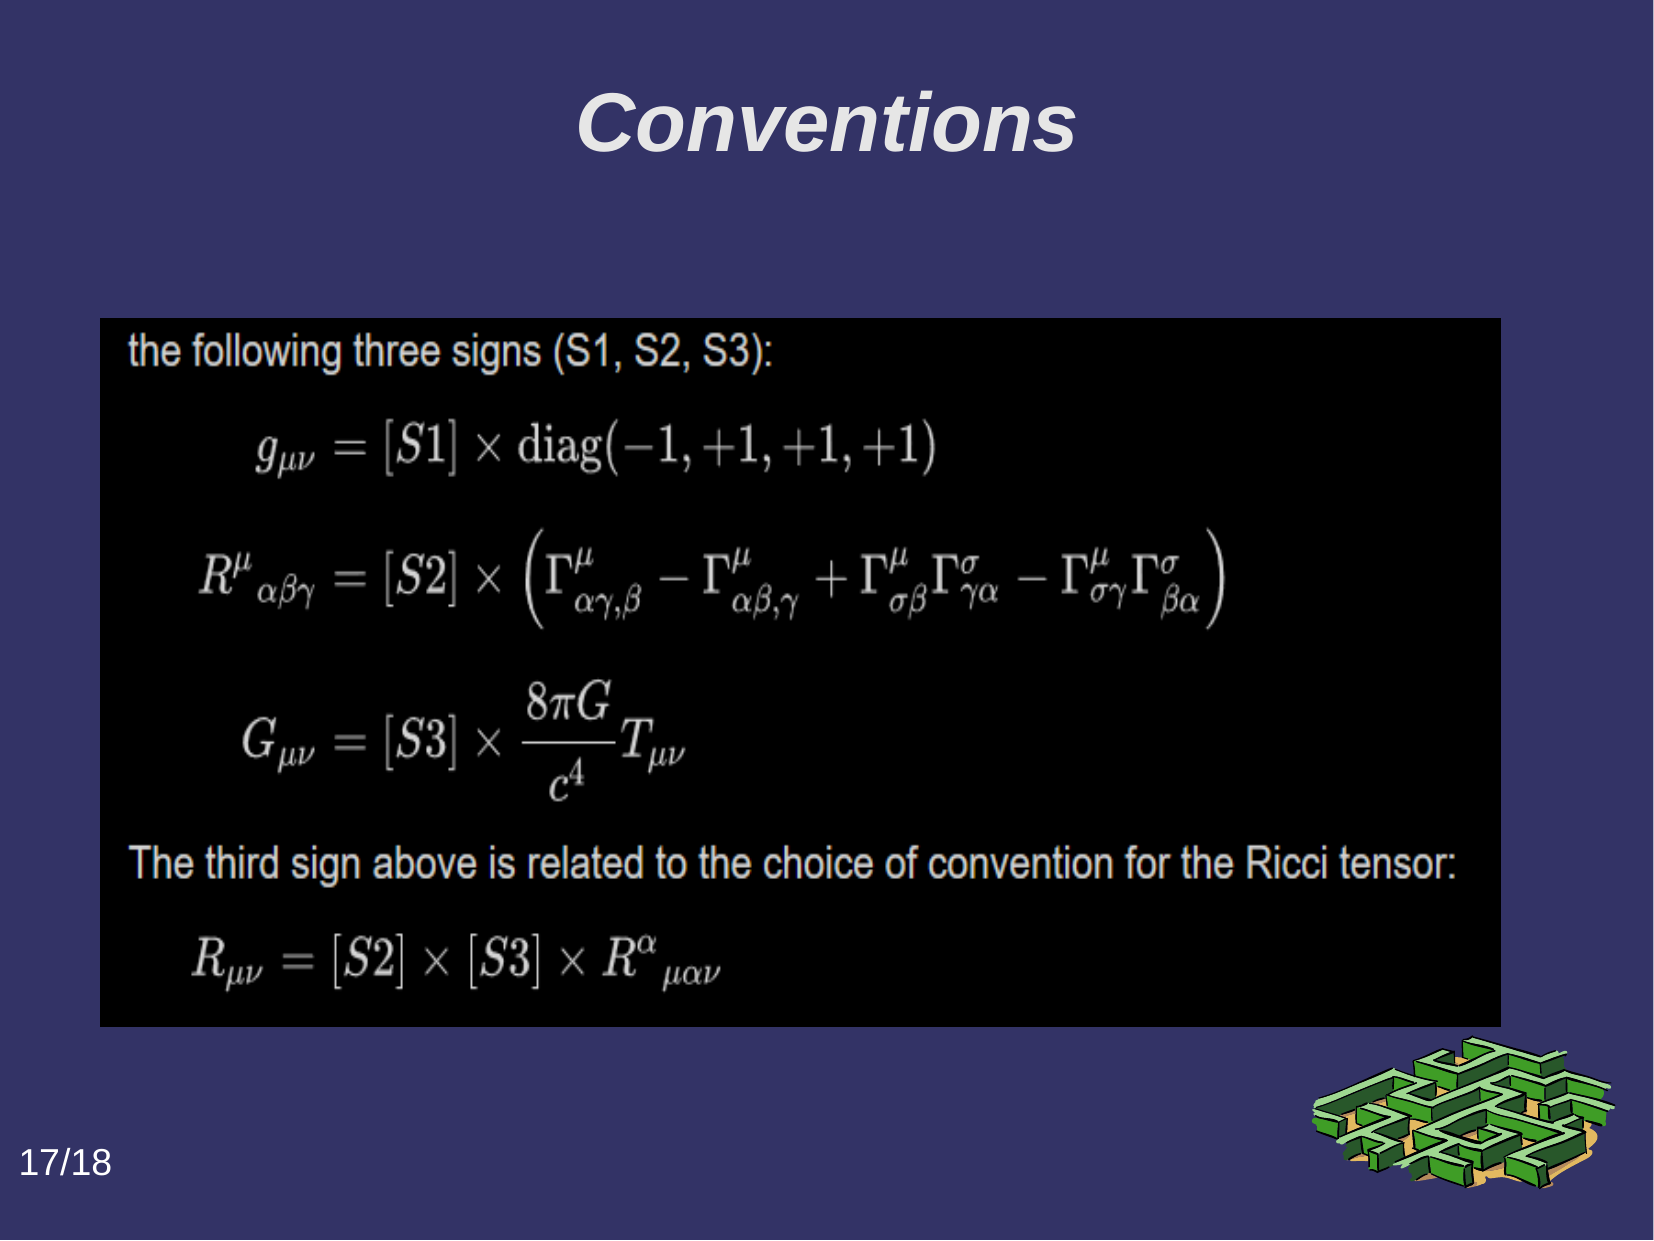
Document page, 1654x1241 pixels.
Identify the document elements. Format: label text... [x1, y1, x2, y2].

picture [100, 318, 1501, 1027]
text_box <numéro>/19 [47, 1133, 213, 1205]
title Conventions [121, 19, 1534, 227]
